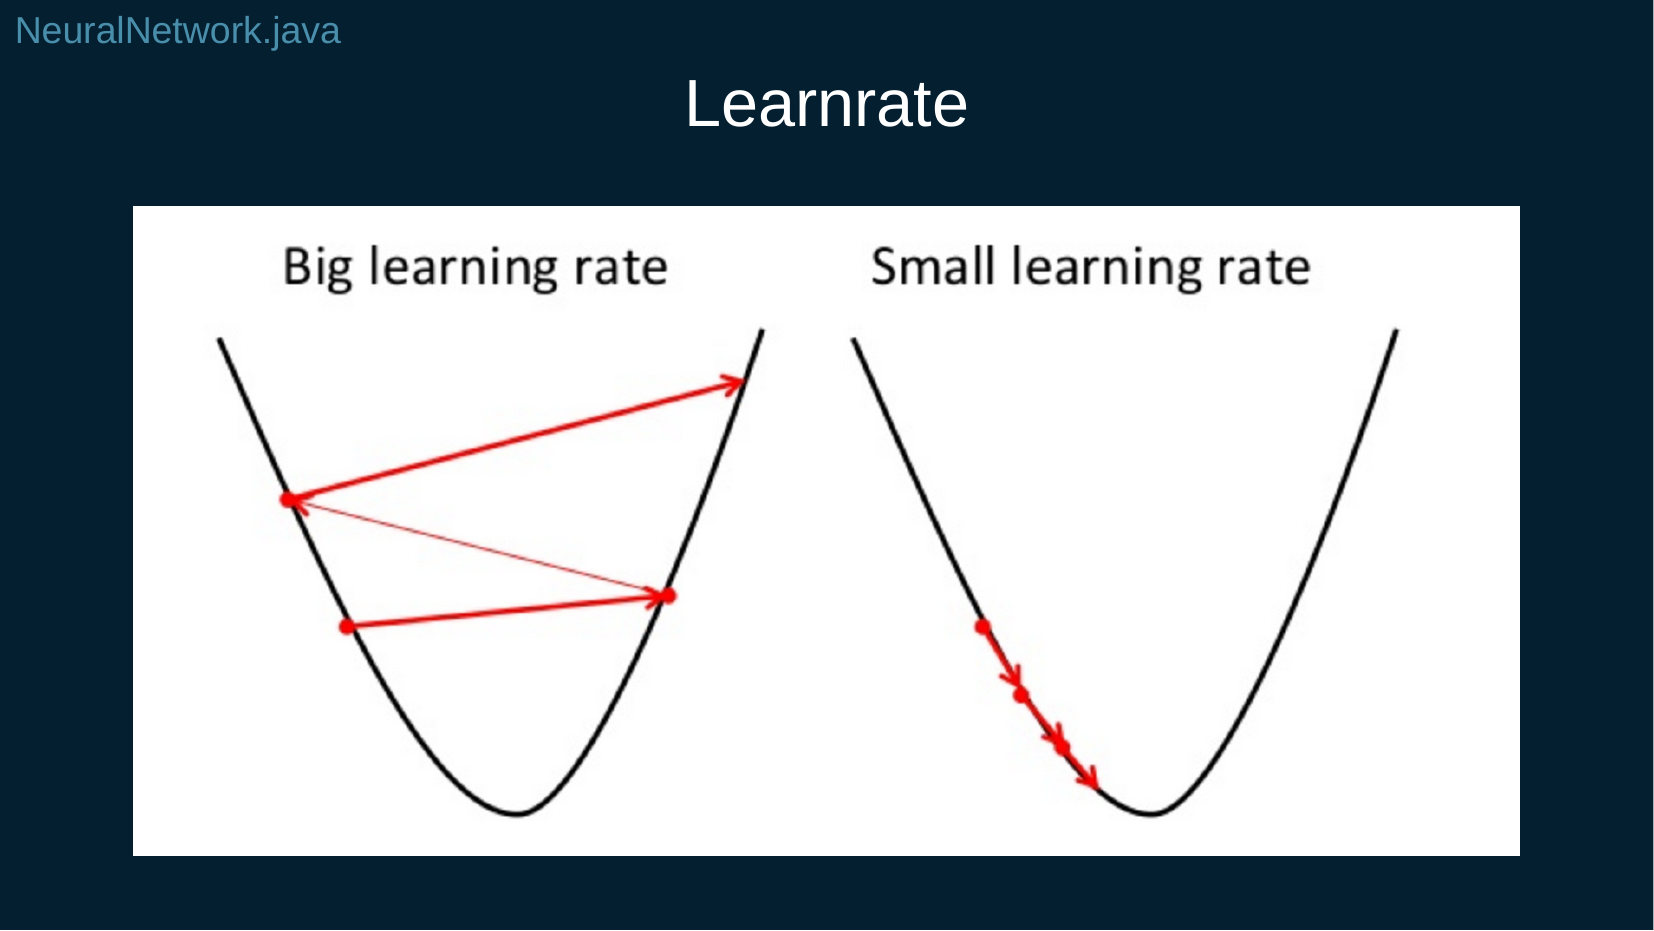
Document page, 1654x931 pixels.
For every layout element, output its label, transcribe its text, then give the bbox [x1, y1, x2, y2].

text_box Learnrate [516, 59, 1137, 178]
text_box NeuralNetwork.java [0, 2, 591, 60]
picture [133, 206, 1520, 856]
